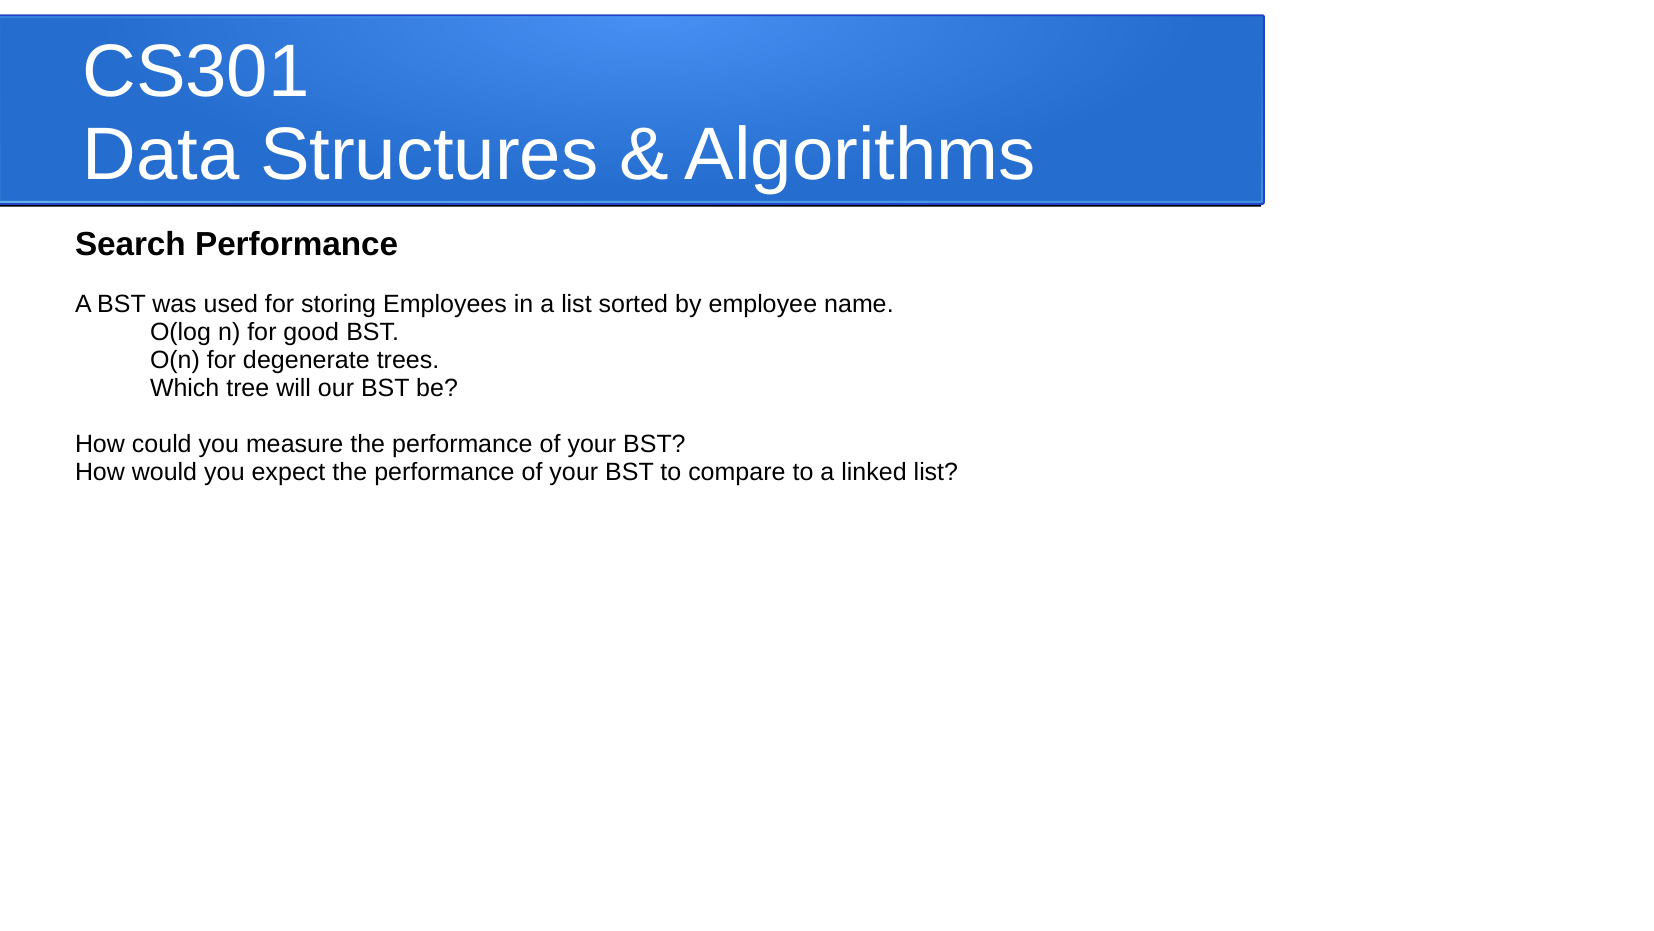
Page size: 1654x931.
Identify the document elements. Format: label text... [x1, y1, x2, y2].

title CS301 Data Structures & Algorithms [82, 29, 1235, 196]
subtitle Search Performance A BST was used for storing Employees in a list sorted by employee name. O(log n) for good BST. O(n) for degenerate trees. Which tree will our BST be? How could you measure the performance of your BST? How would you expect the performance of your BST to compare to a linked list? [75, 225, 1201, 796]
